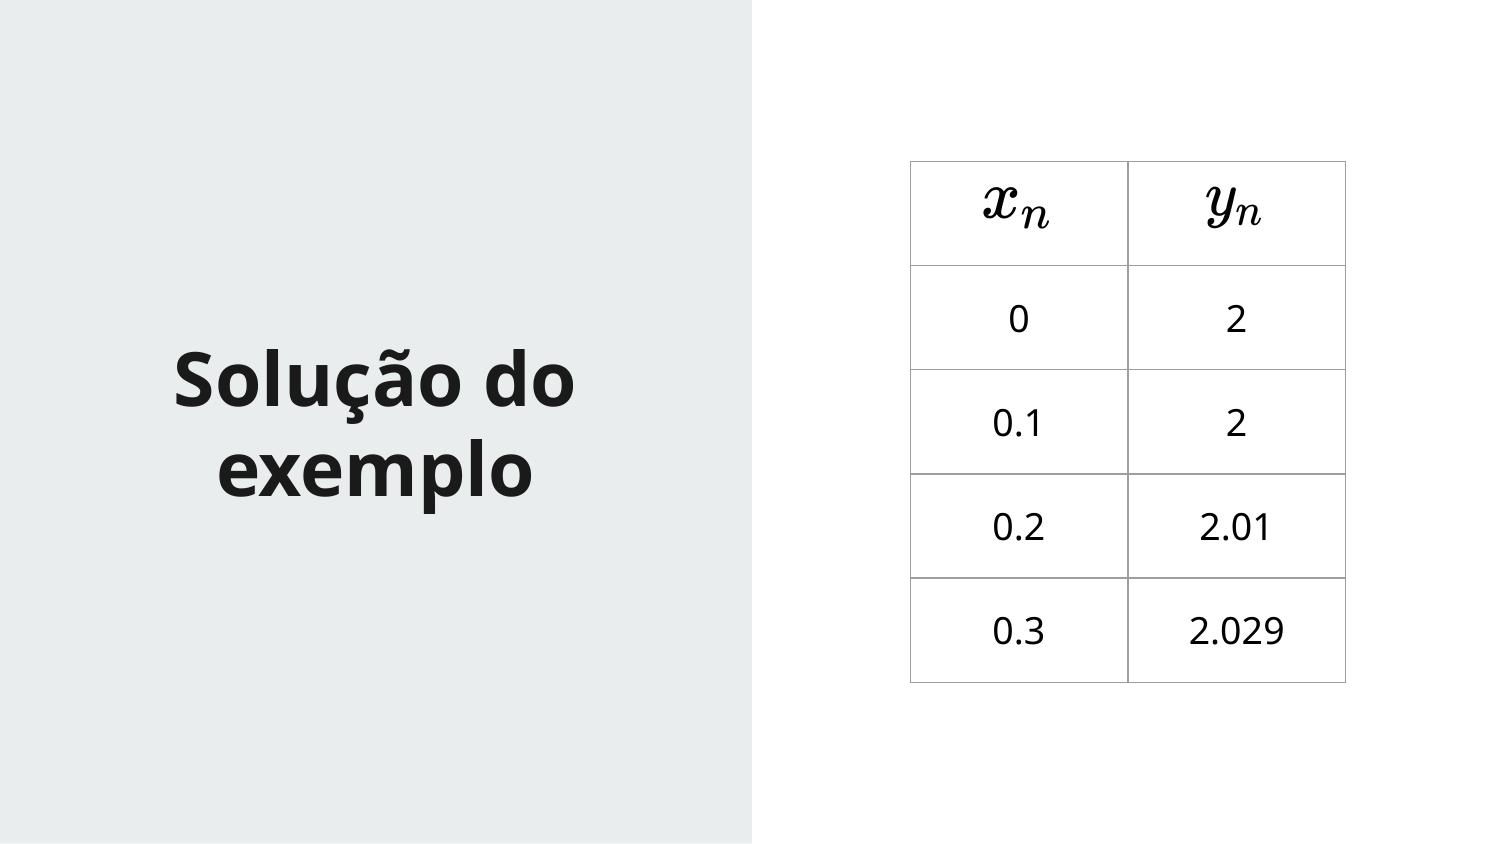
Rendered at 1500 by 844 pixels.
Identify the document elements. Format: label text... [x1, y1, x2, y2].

table_cell 2.01 [1129, 475, 1345, 577]
table_header [911, 162, 1127, 265]
table_header [1129, 162, 1345, 265]
table_cell 2.029 [1129, 579, 1345, 682]
table_cell 2 [1129, 370, 1345, 473]
picture [1204, 181, 1269, 234]
list [811, 91, 1445, 753]
table_cell 0.3 [911, 579, 1127, 682]
picture [981, 181, 1057, 234]
table_cell 0 [911, 266, 1127, 369]
table_cell 0.2 [911, 475, 1127, 577]
table_cell 2 [1129, 266, 1345, 369]
table_cell 0.1 [911, 370, 1127, 473]
title Solução do exemplo [59, 91, 693, 753]
